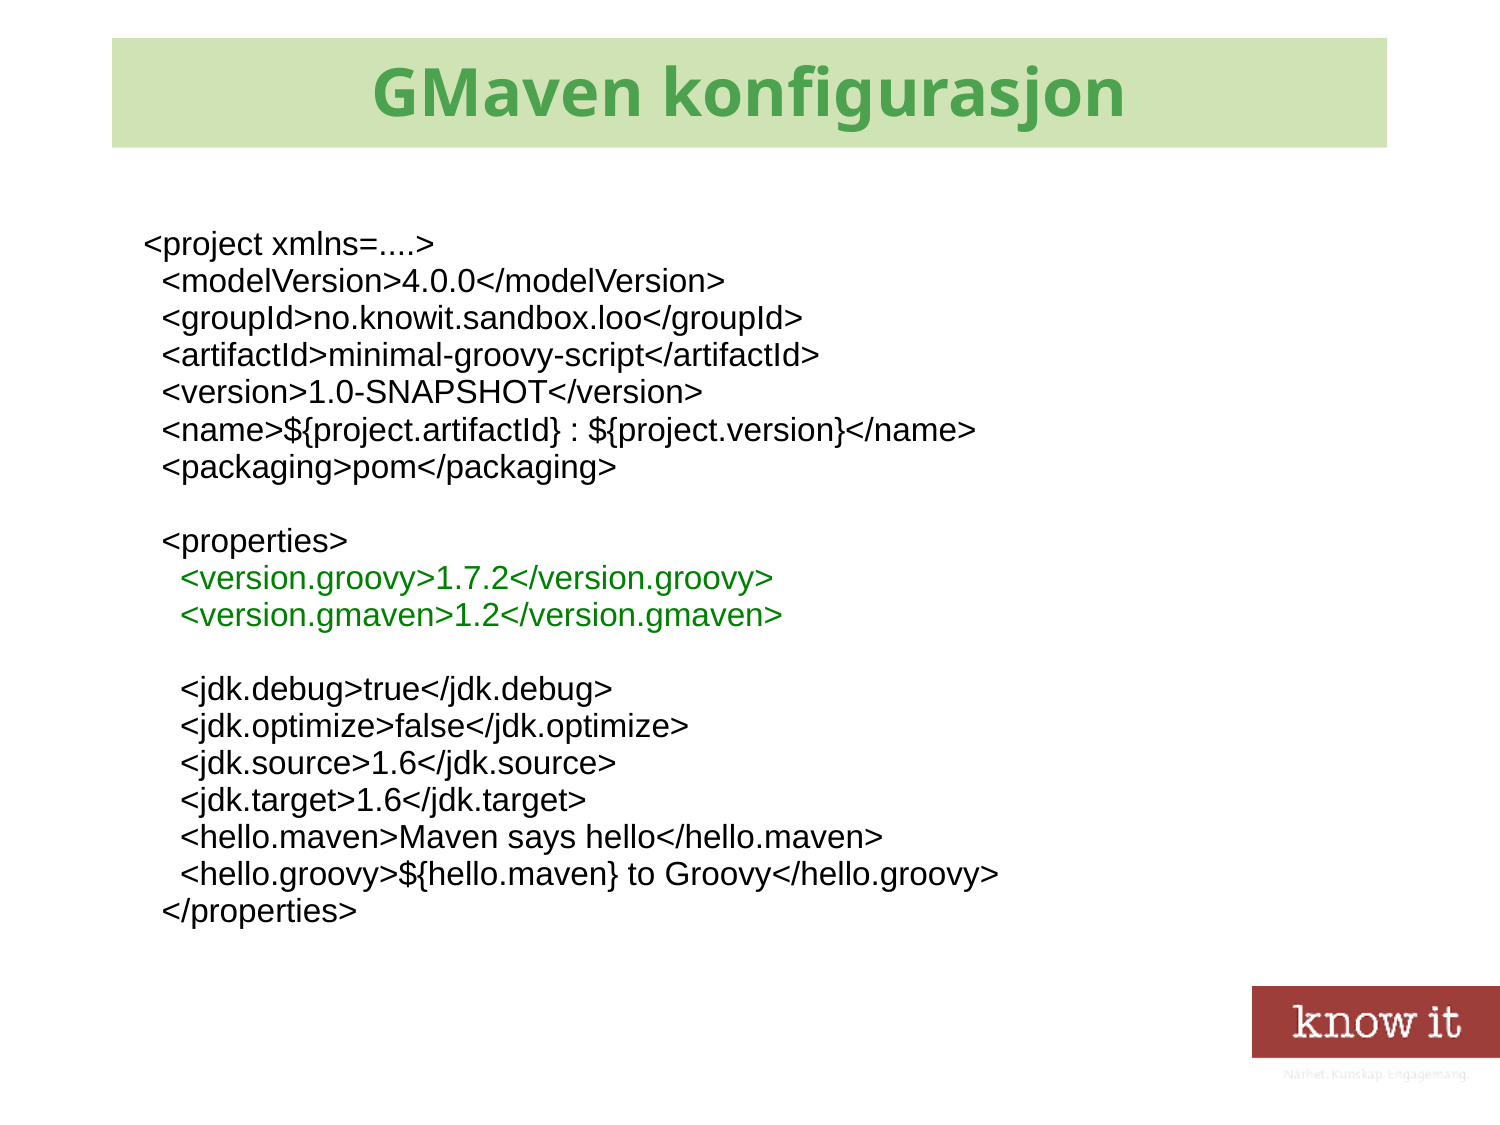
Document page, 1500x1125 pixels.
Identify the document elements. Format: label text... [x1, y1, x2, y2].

picture [1252, 986, 1500, 1058]
text_box GMaven konfigurasjon [112, 38, 1388, 148]
text_box <project xmlns=....> <modelVersion>4.0.0</modelVersion> <groupId>no.knowit.sandbox.loo</groupId> <artifactId>minimal-groovy-script</artifactId> <version>1.0-SNAPSHOT</version> <name>${project.artifactId} : ${project.version}</name> <packaging>pom</packaging> <properties> <version.groovy>1.7.2</version.groovy> <version.gmaven>1.2</version.gmaven> <jdk.debug>true</jdk.debug> <jdk.optimize>false</jdk.optimize> <jdk.source>1.6</jdk.source> <jdk.target>1.6</jdk.target> <hello.maven>Maven says hello</hello.maven> <hello.groovy>${hello.maven} to Groovy</hello.groovy> </properties> [128, 218, 1270, 979]
